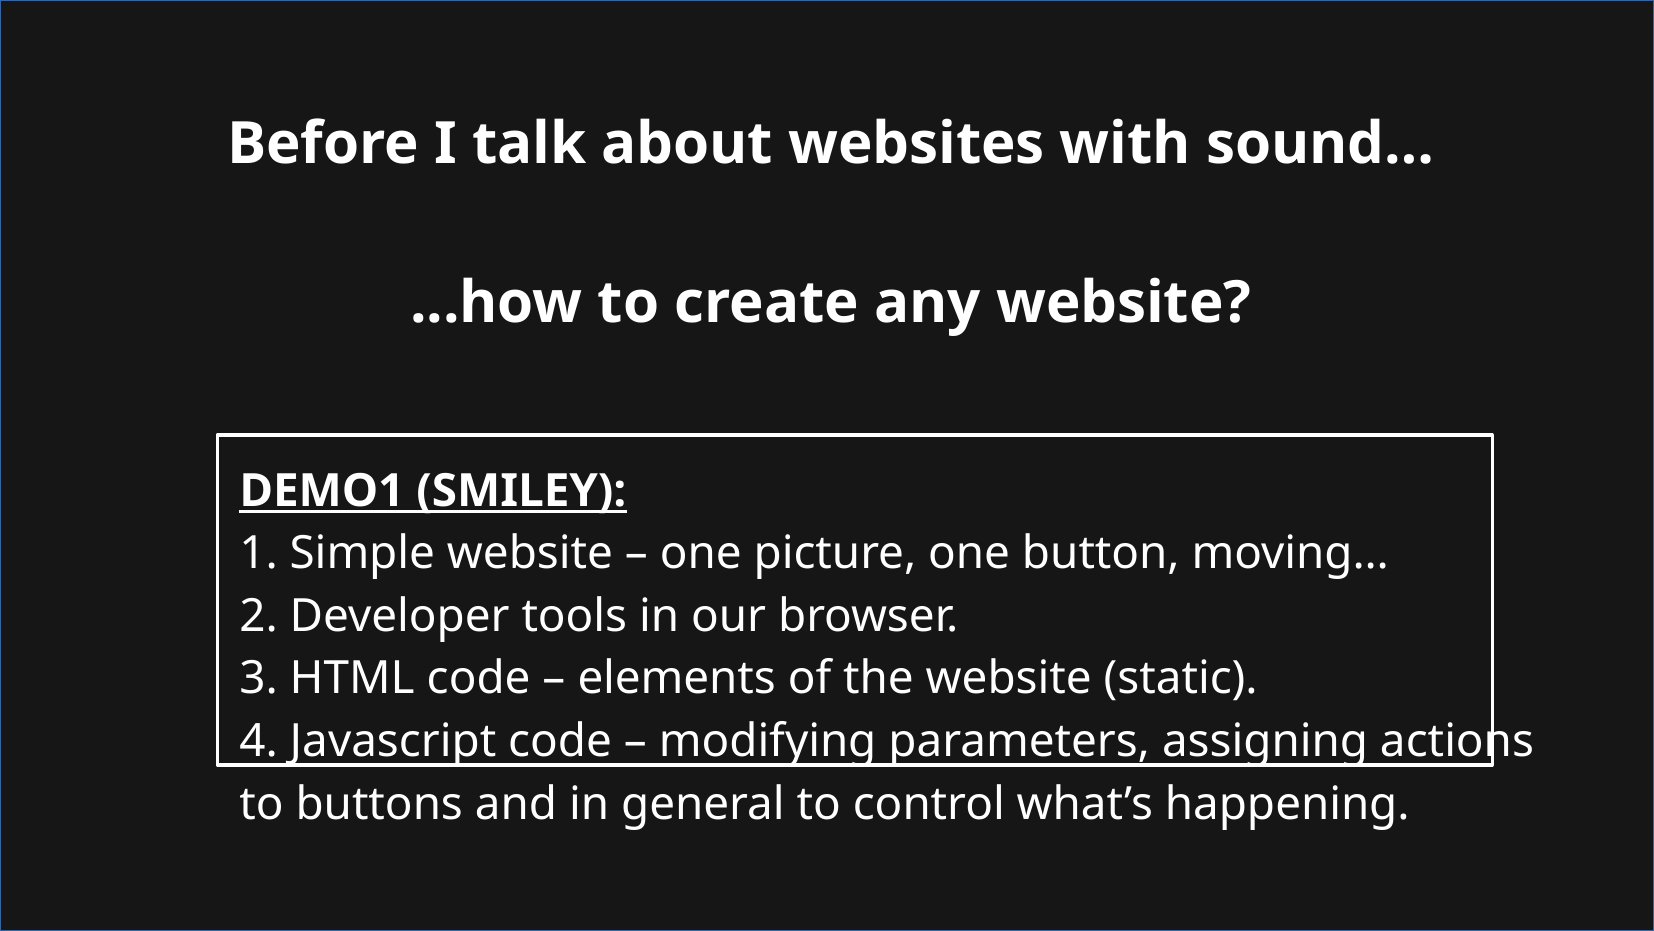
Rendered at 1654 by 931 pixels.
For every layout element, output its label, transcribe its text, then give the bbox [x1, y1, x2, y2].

text_box DEMO1 (SMILEY): 1. Simple website – one picture, one button, moving… 2. Developer tools in our browser. 3. HTML code – elements of the website (static). 4. Javascript code – modifying parameters, assigning actions to buttons and in general to control what’s happening. [224, 450, 1491, 763]
subtitle Before I talk about websites with sound… ...how to create any website? [219, 437, 1491, 570]
text_box DEMO1 (SMILEY): 1. Simple website – one picture, one button, moving… 2. Developer tools in our browser. 3. HTML code – elements of the website (static). 4. Javascript code – modifying parameters, assigning actions to buttons and in general to control what’s happening. [224, 450, 1654, 931]
subtitle Before I talk about websites with sound… ...how to create any website? [86, 30, 1576, 570]
